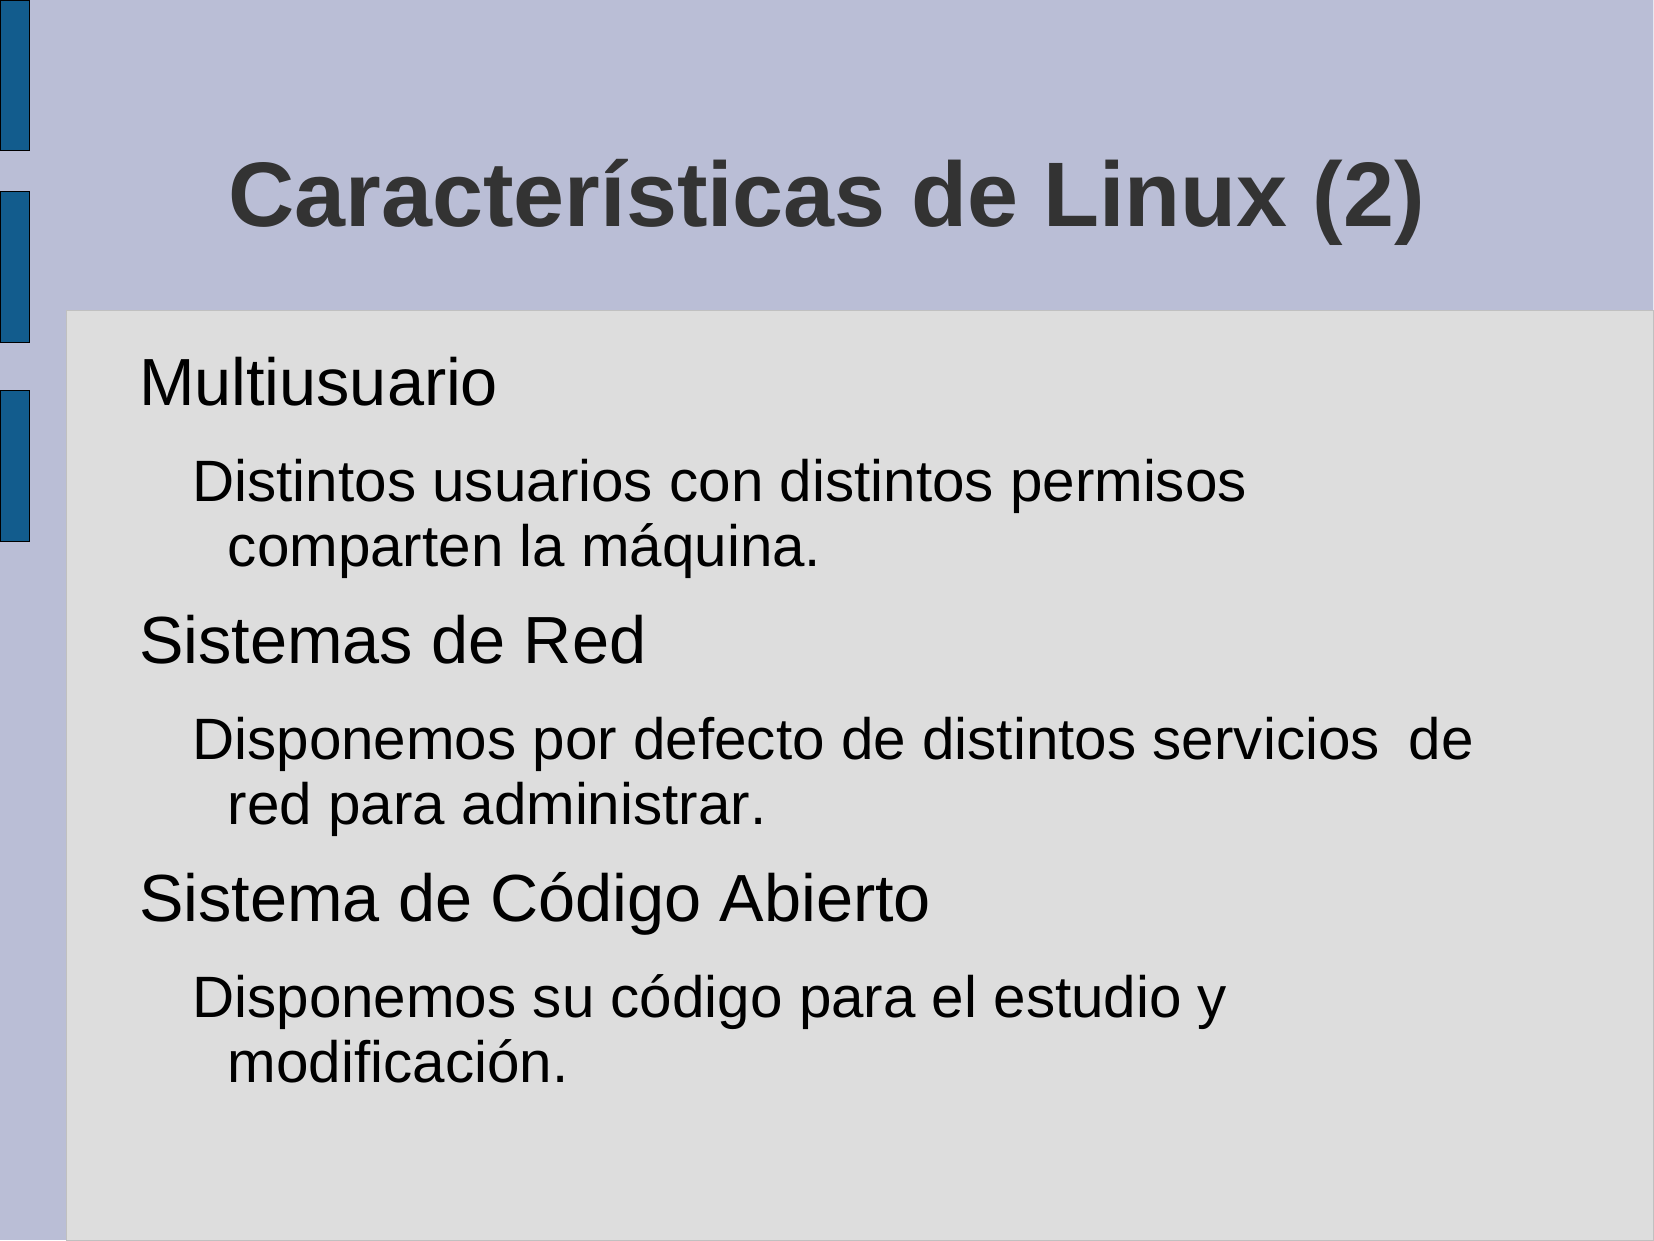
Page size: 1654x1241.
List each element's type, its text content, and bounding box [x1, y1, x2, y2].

title Características de Linux (2) [121, 91, 1534, 299]
text_box [88, 688, 1654, 1182]
list Multiusuario Distintos usuarios con distintos permisos comparten la máquina. Sistemas de Red Disponemos por defecto de distintos servicios de red para administrar. Sistema de Código Abierto Disponemos su código para el estudio y modificación. [121, 344, 1534, 1127]
